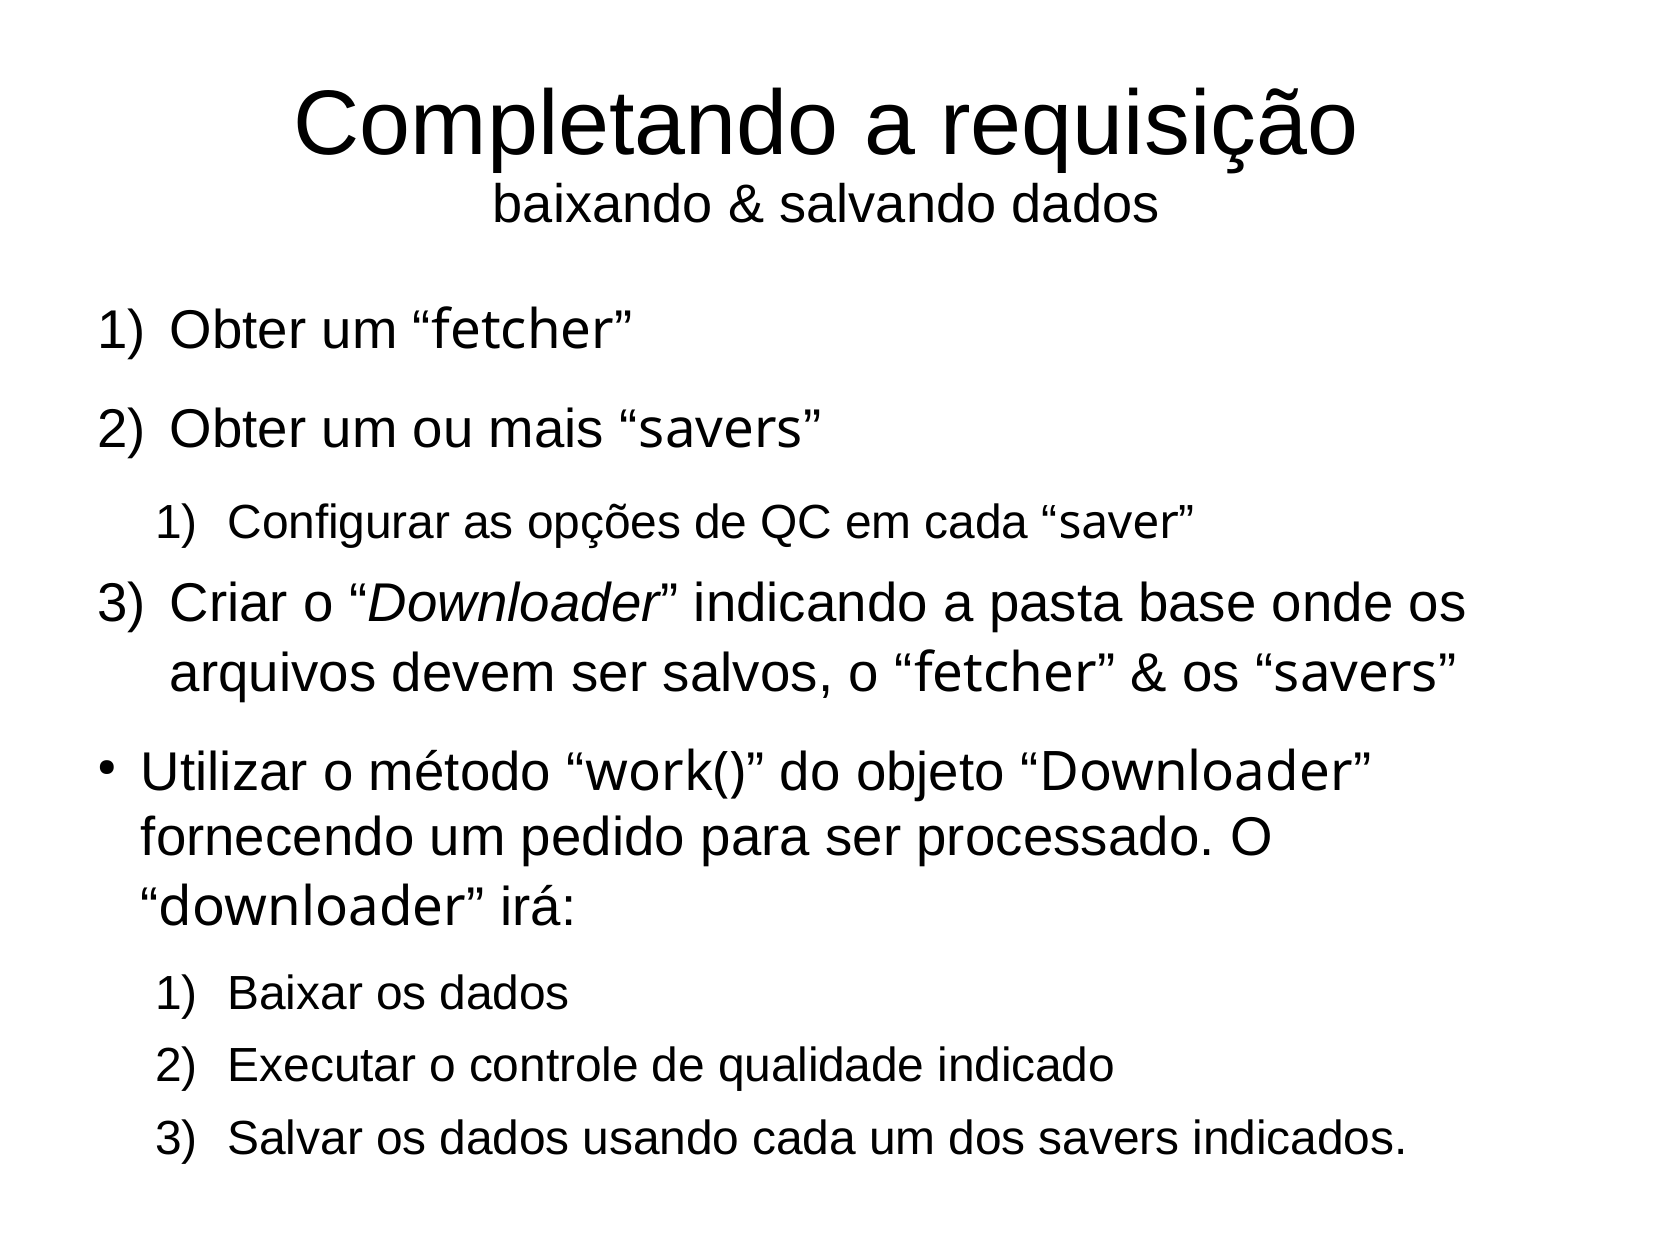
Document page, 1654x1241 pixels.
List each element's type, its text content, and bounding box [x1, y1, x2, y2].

list Obter um “fetcher” Obter um ou mais “savers” Configurar as opções de QC em cada “saver” Criar o “Downloader” indicando a pasta base onde os arquivos devem ser salvos, o “fetcher” & os “savers” Utilizar o método “work()” do objeto “Downloader” fornecendo um pedido para ser processado. O “downloader” irá: Baixar os dados Executar o controle de qualidade indicado Salvar os dados usando cada um dos savers indicados. [82, 290, 1571, 1170]
title Completando a requisição baixando & salvando dados [82, 49, 1571, 257]
